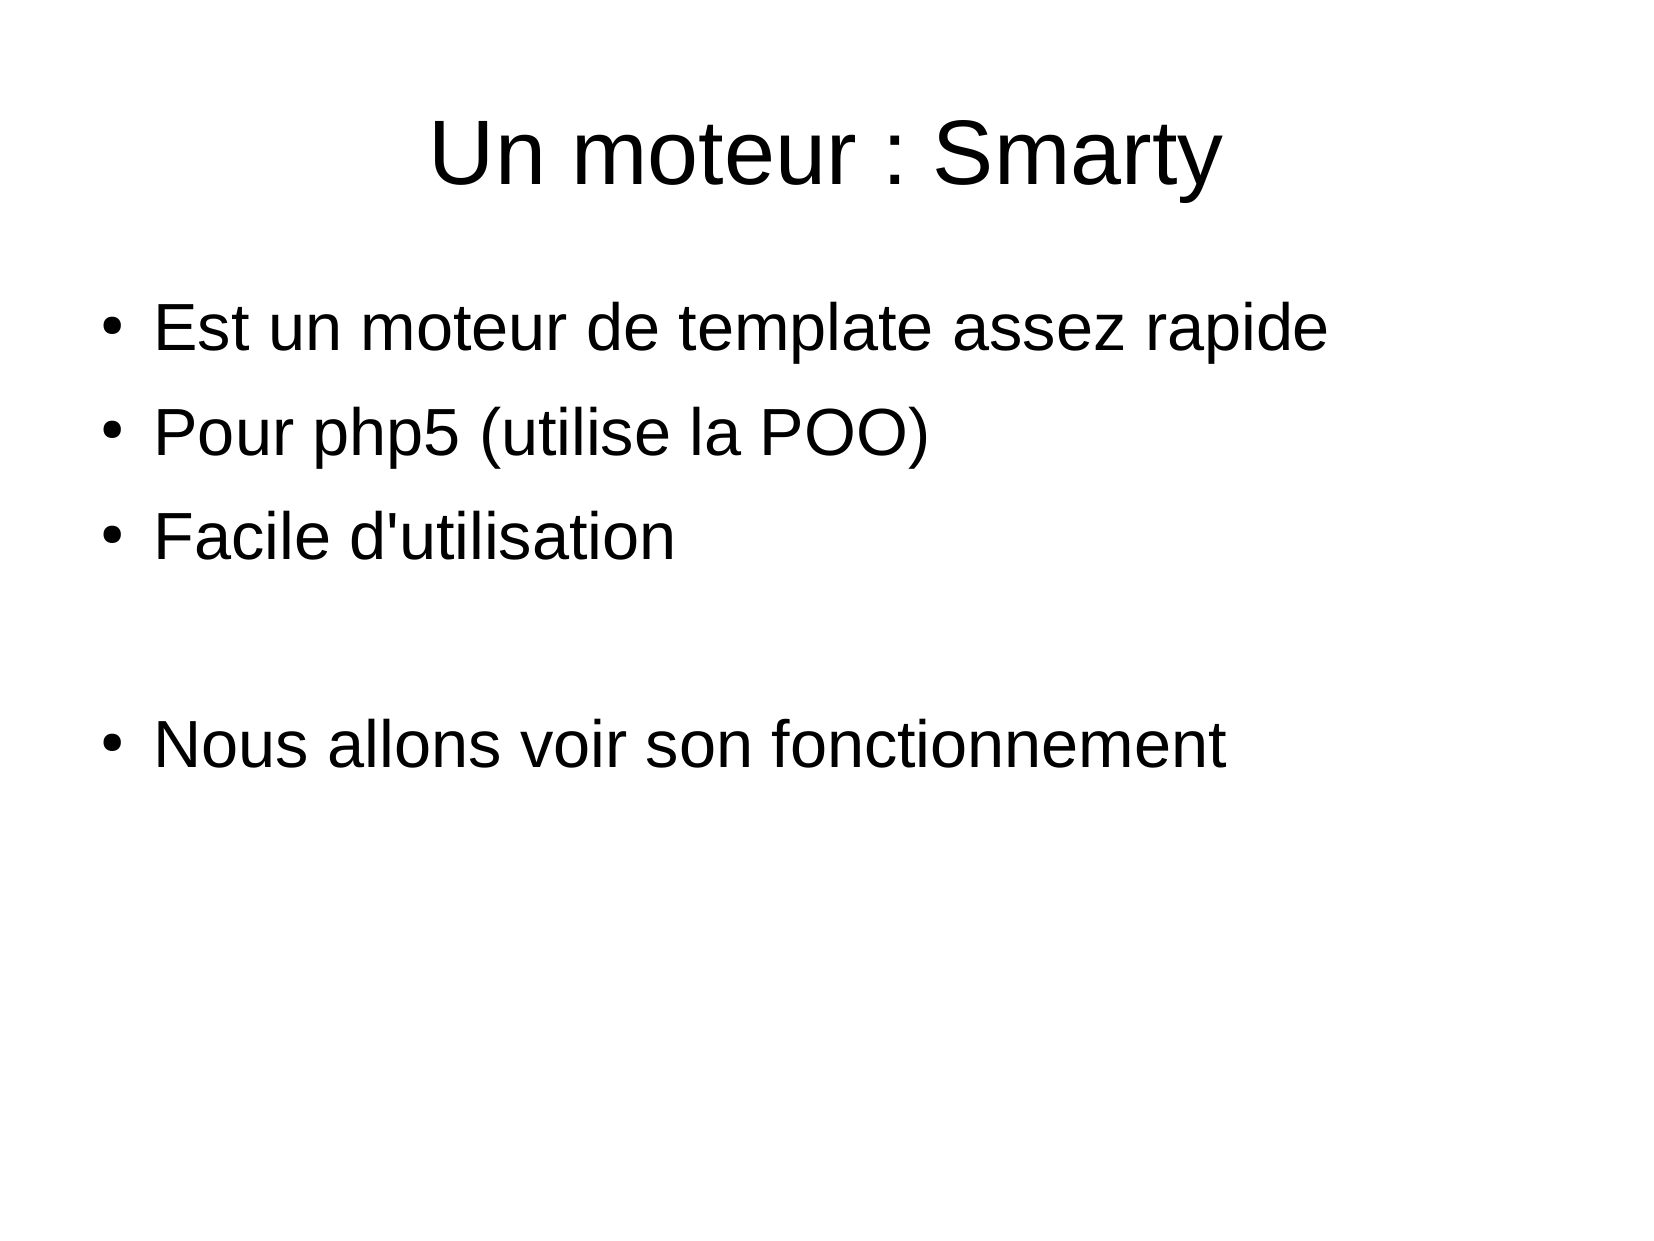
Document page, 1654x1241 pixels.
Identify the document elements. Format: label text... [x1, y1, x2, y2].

list Est un moteur de template assez rapide Pour php5 (utilise la POO) Facile d'utilisation Nous allons voir son fonctionnement [82, 290, 1571, 1109]
title Un moteur : Smarty [82, 49, 1571, 257]
